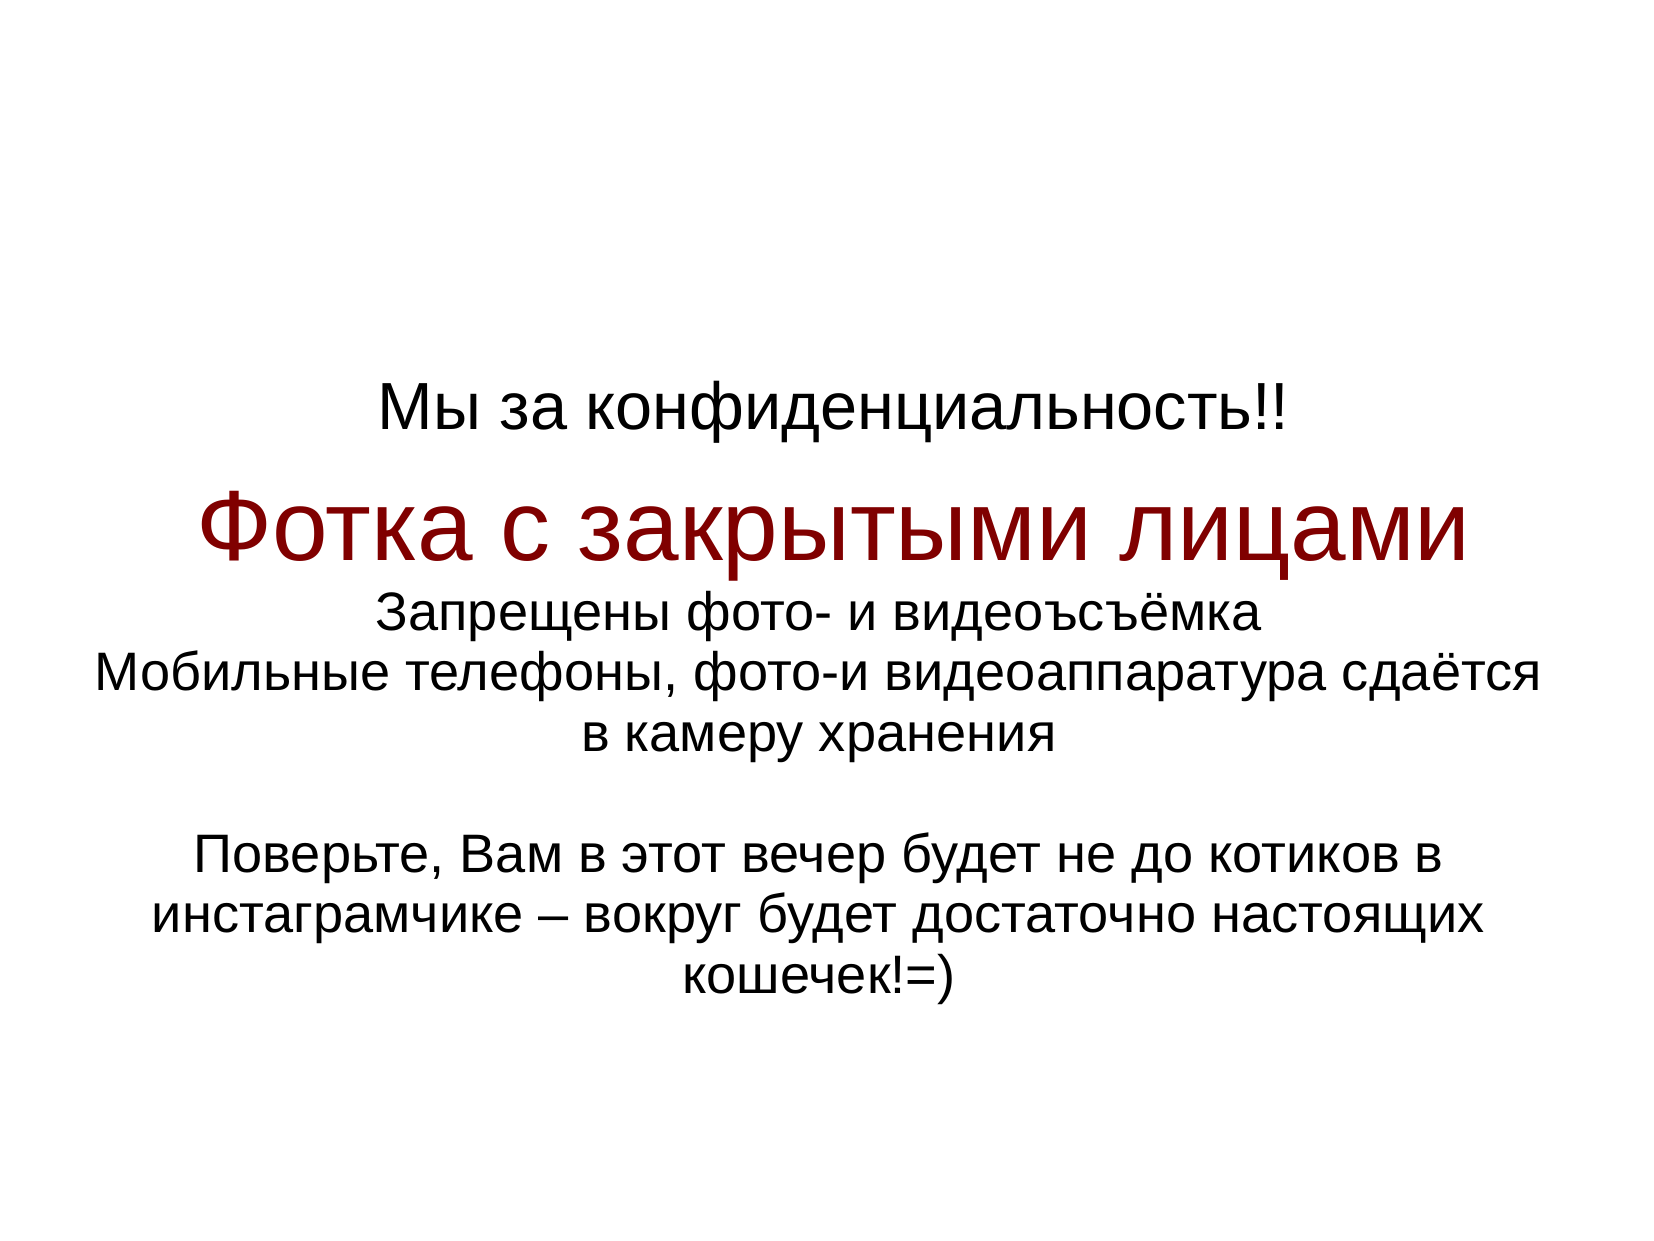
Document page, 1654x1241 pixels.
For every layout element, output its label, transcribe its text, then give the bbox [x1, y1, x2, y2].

title Запрещены фото- и видеоъсъёмка Мобильные телефоны, фото-и видеоаппаратура сдаётся в камеру хранения Поверьте, Вам в этот вечер будет не до котиков в инстаграмчике – вокруг будет достаточно настоящих кошечек!=) [75, 581, 1564, 1006]
subtitle Фотка с закрытыми лицами [90, 165, 1579, 886]
